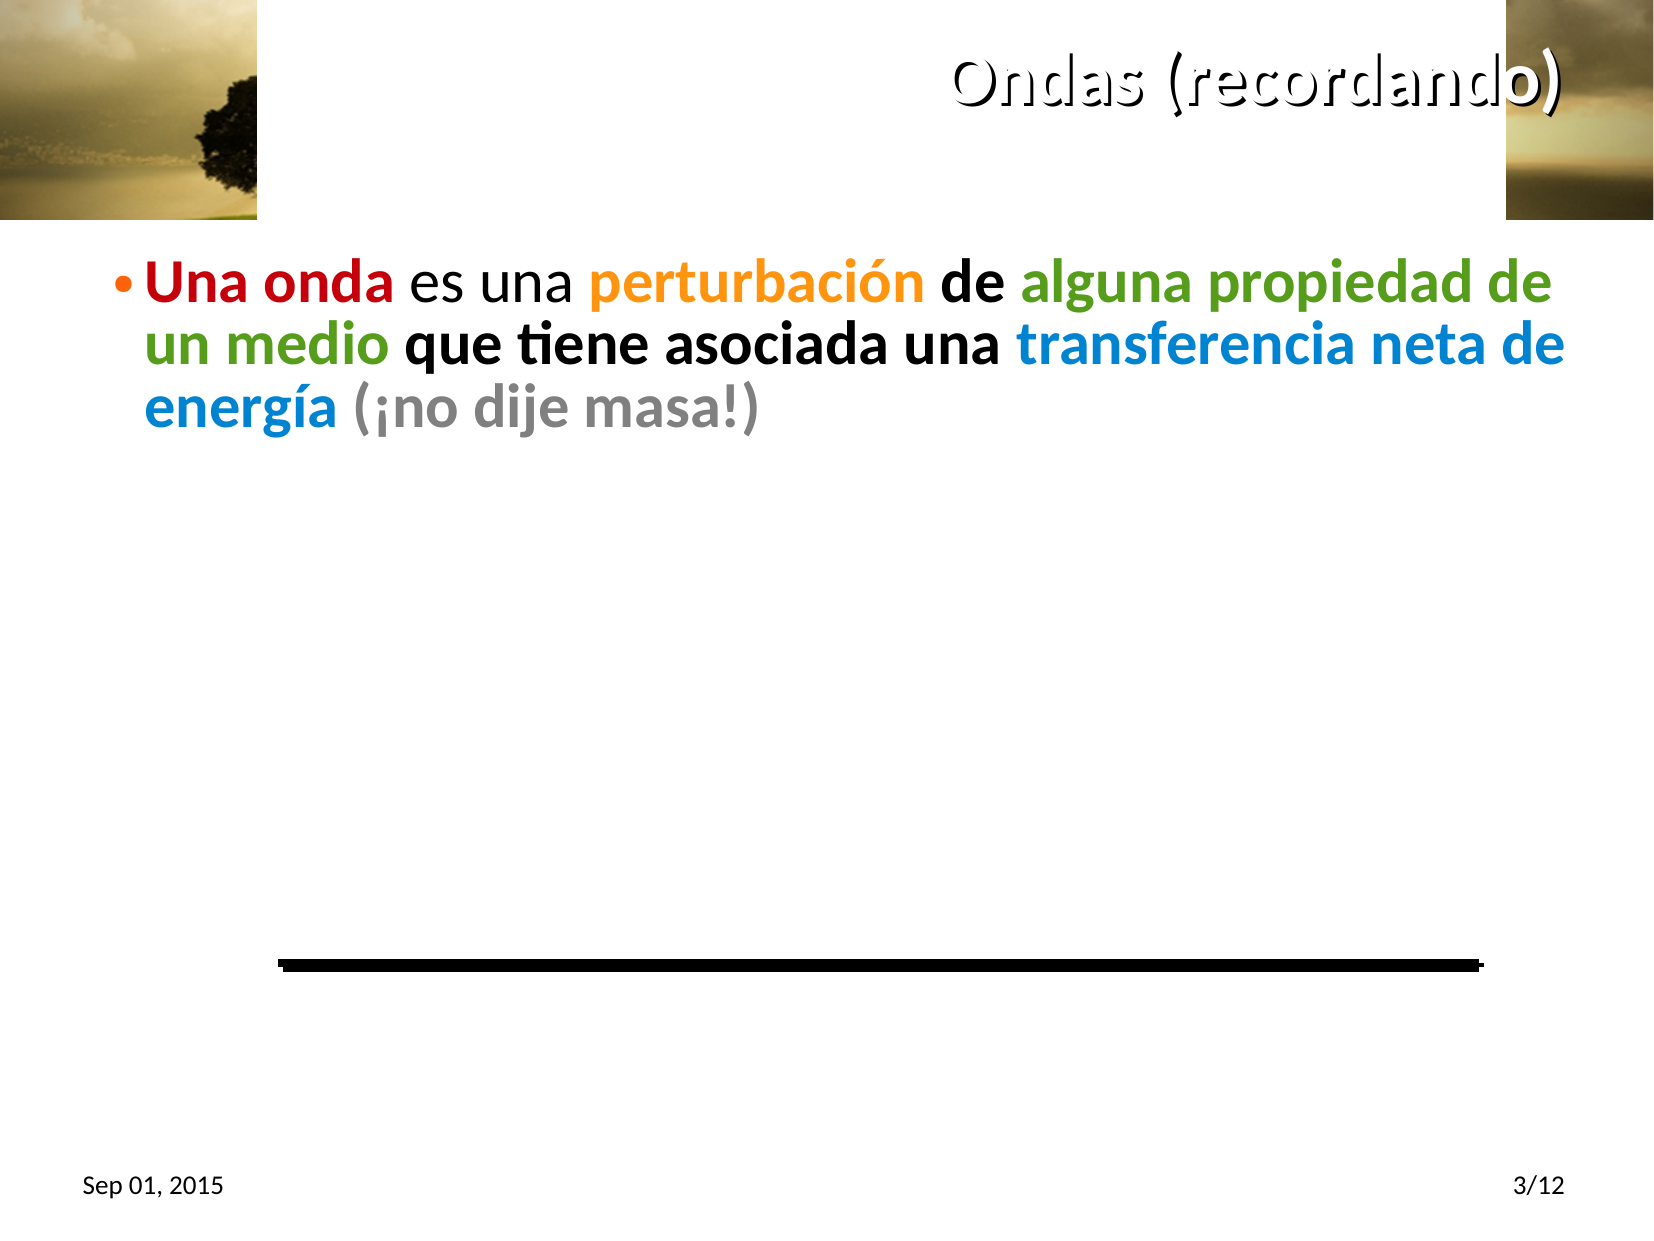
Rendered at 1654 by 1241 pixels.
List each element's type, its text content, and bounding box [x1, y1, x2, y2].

list Una onda es una perturbación de alguna propiedad de un medio que tiene asociada una transferencia neta de energía (¡no dije masa!) [82, 255, 1571, 481]
picture [257, 481, 1506, 1241]
picture [0, 0, 1654, 255]
title Ondas (recordando) [75, 19, 1564, 151]
